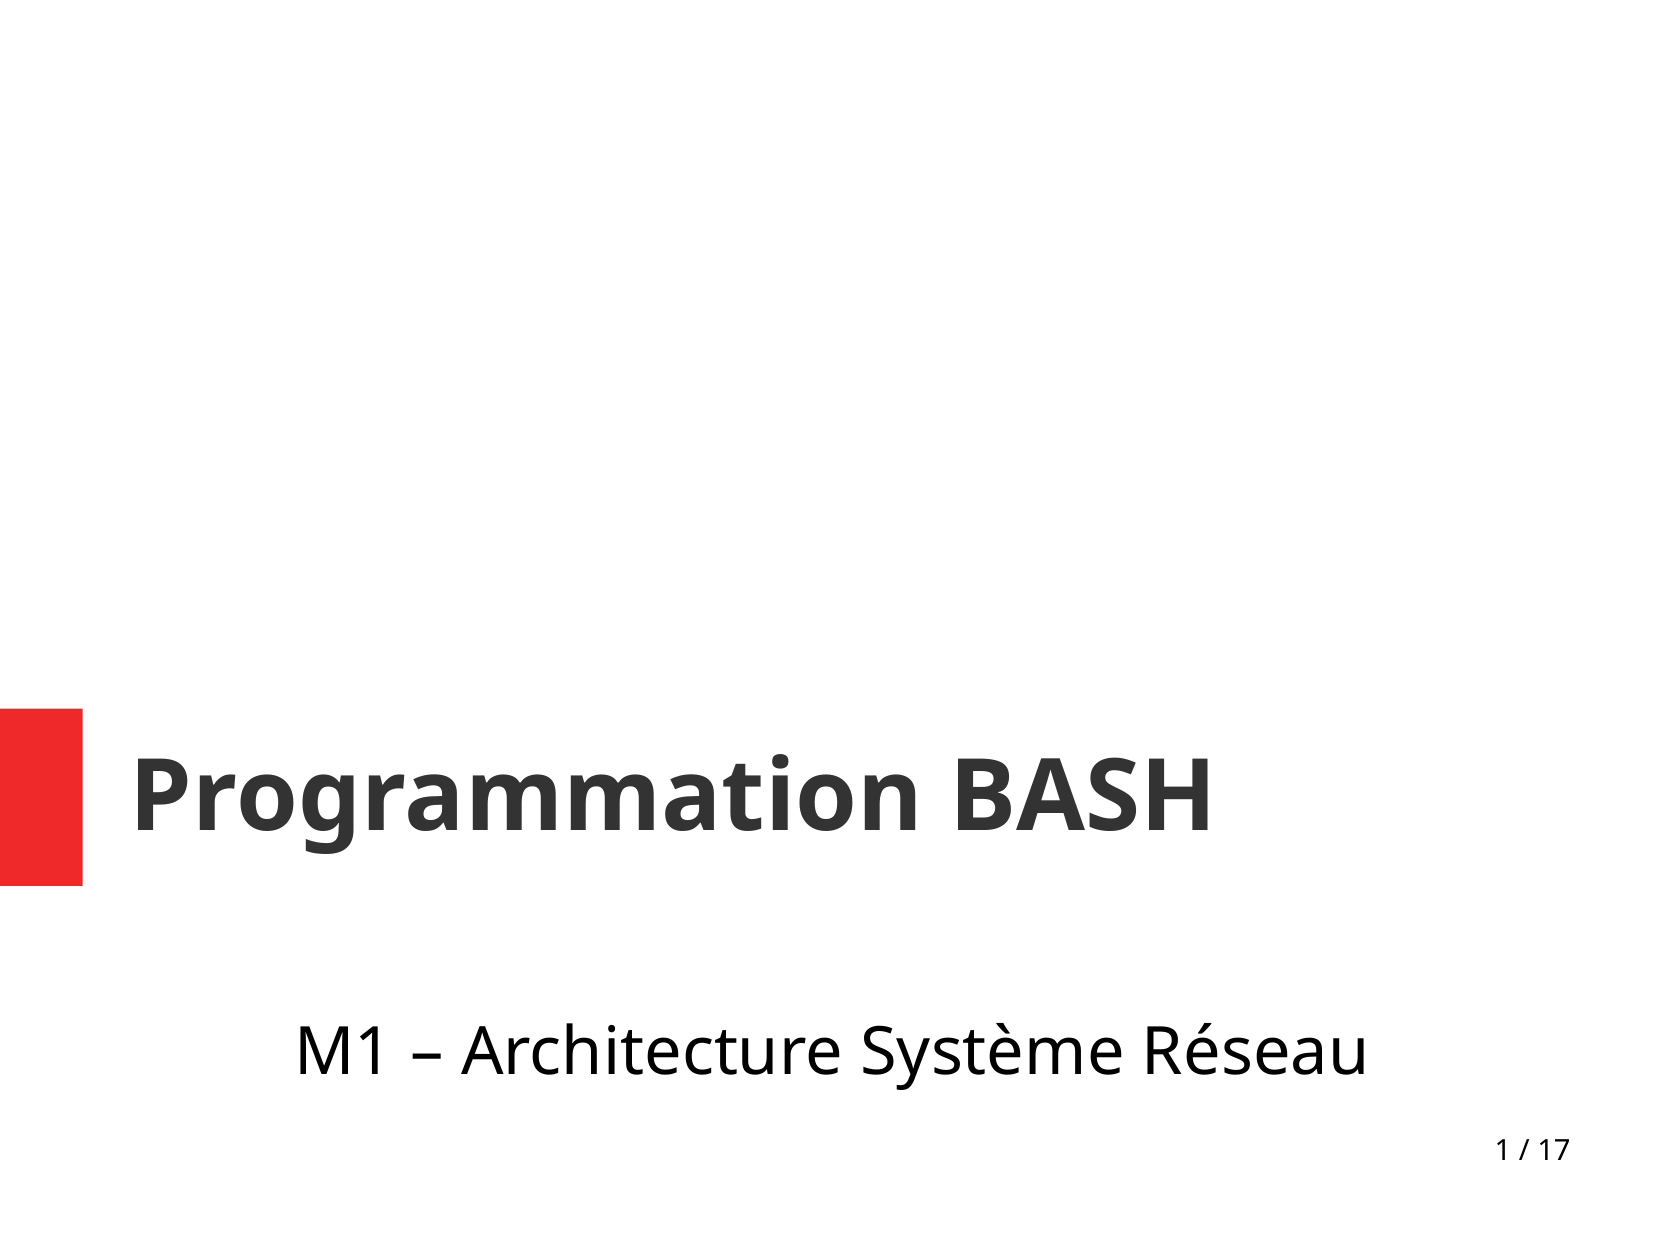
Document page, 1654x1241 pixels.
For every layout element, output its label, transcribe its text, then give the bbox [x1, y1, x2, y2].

subtitle M1 – Architecture Système Réseau [129, 968, 1536, 1130]
title Programmation BASH [129, 673, 1536, 910]
